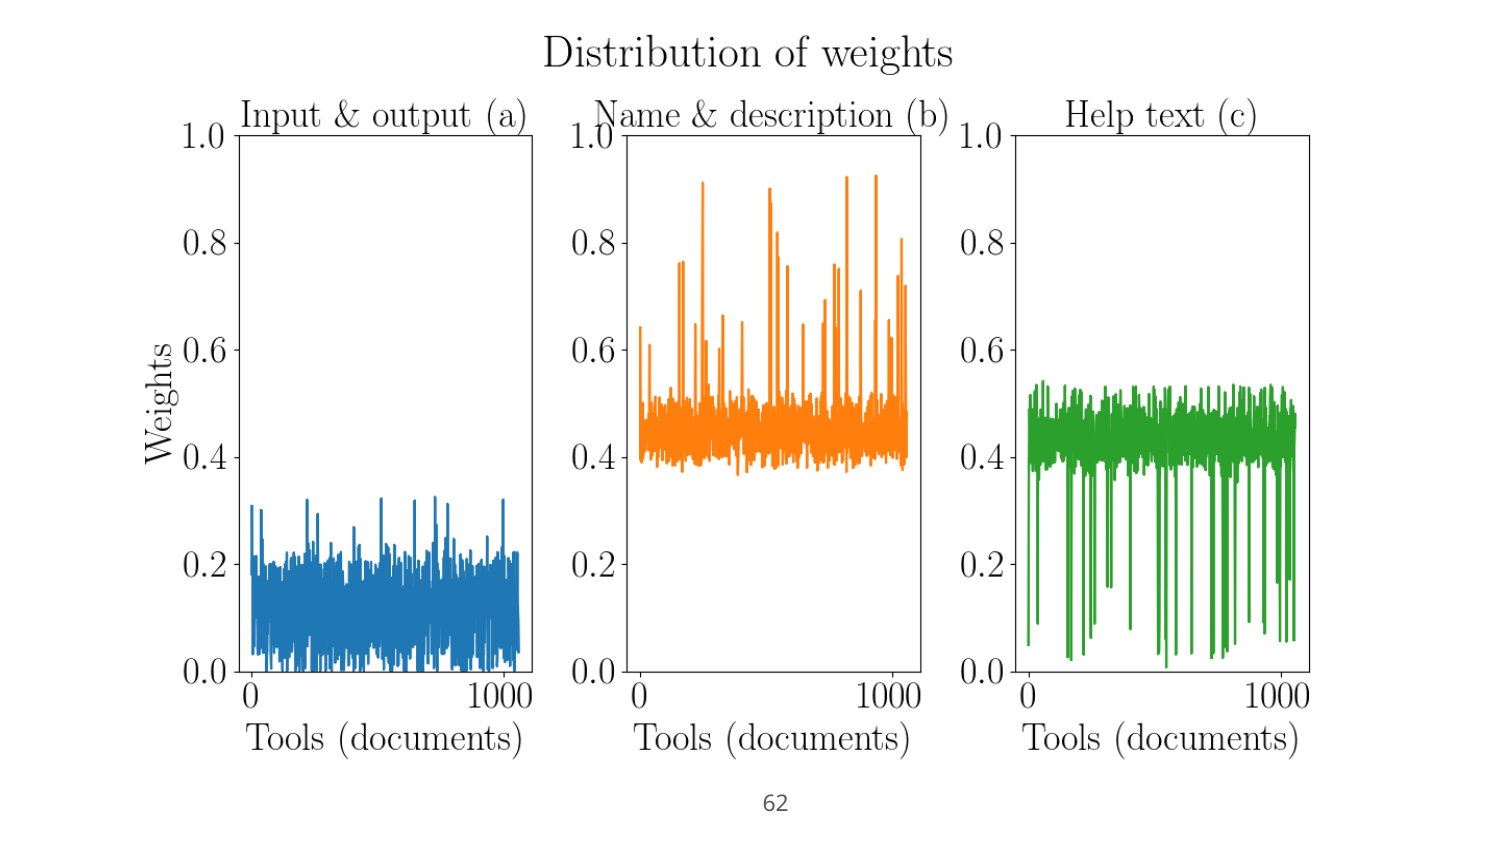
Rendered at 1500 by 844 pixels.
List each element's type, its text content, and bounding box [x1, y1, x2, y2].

slide_number <number> [714, 771, 805, 837]
picture [68, 19, 1432, 772]
